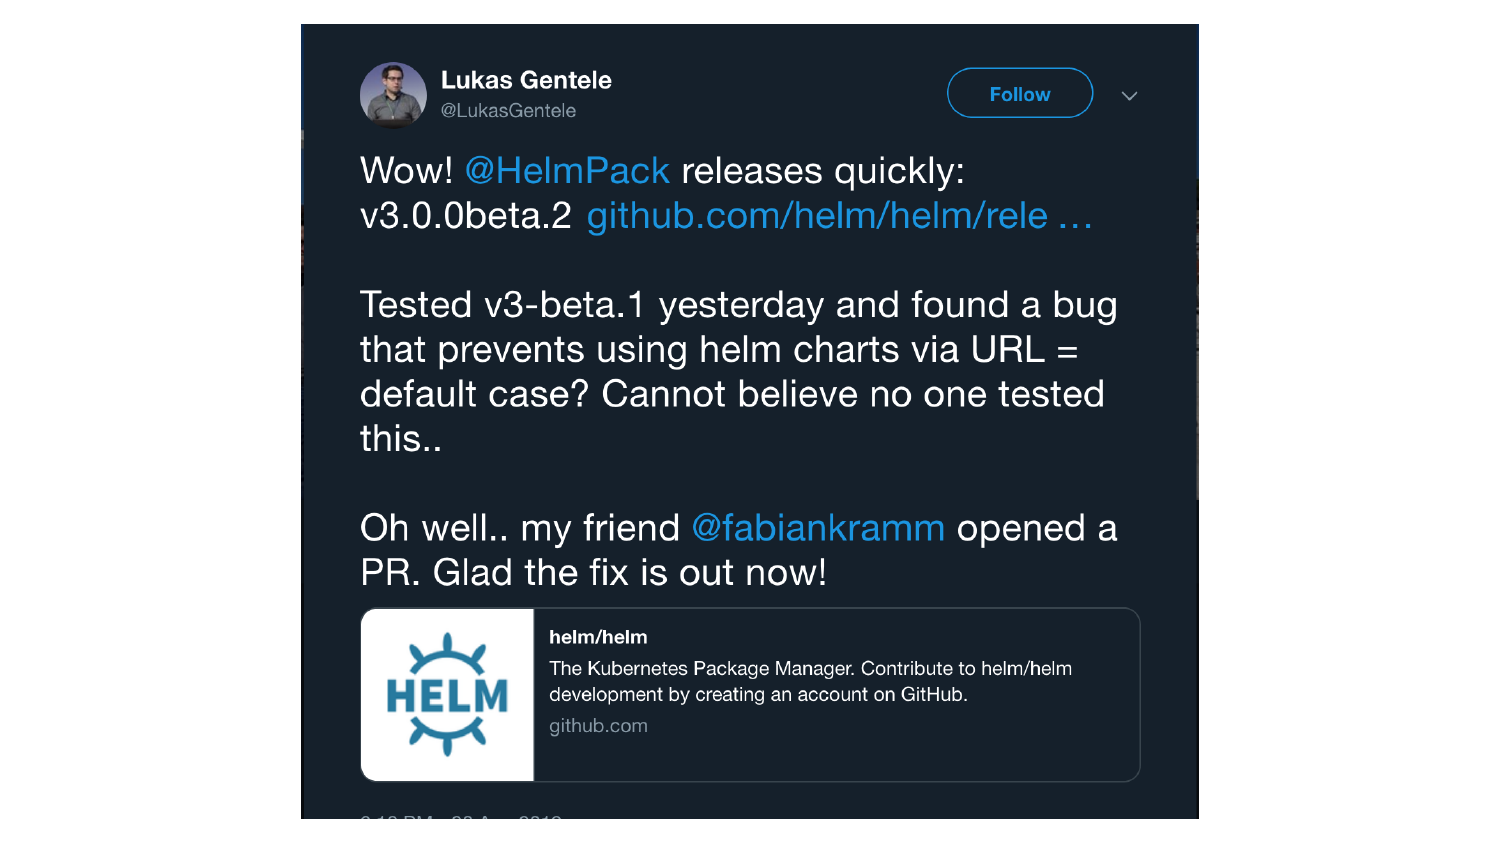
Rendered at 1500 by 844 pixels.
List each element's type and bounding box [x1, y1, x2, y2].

picture [301, 24, 1199, 819]
